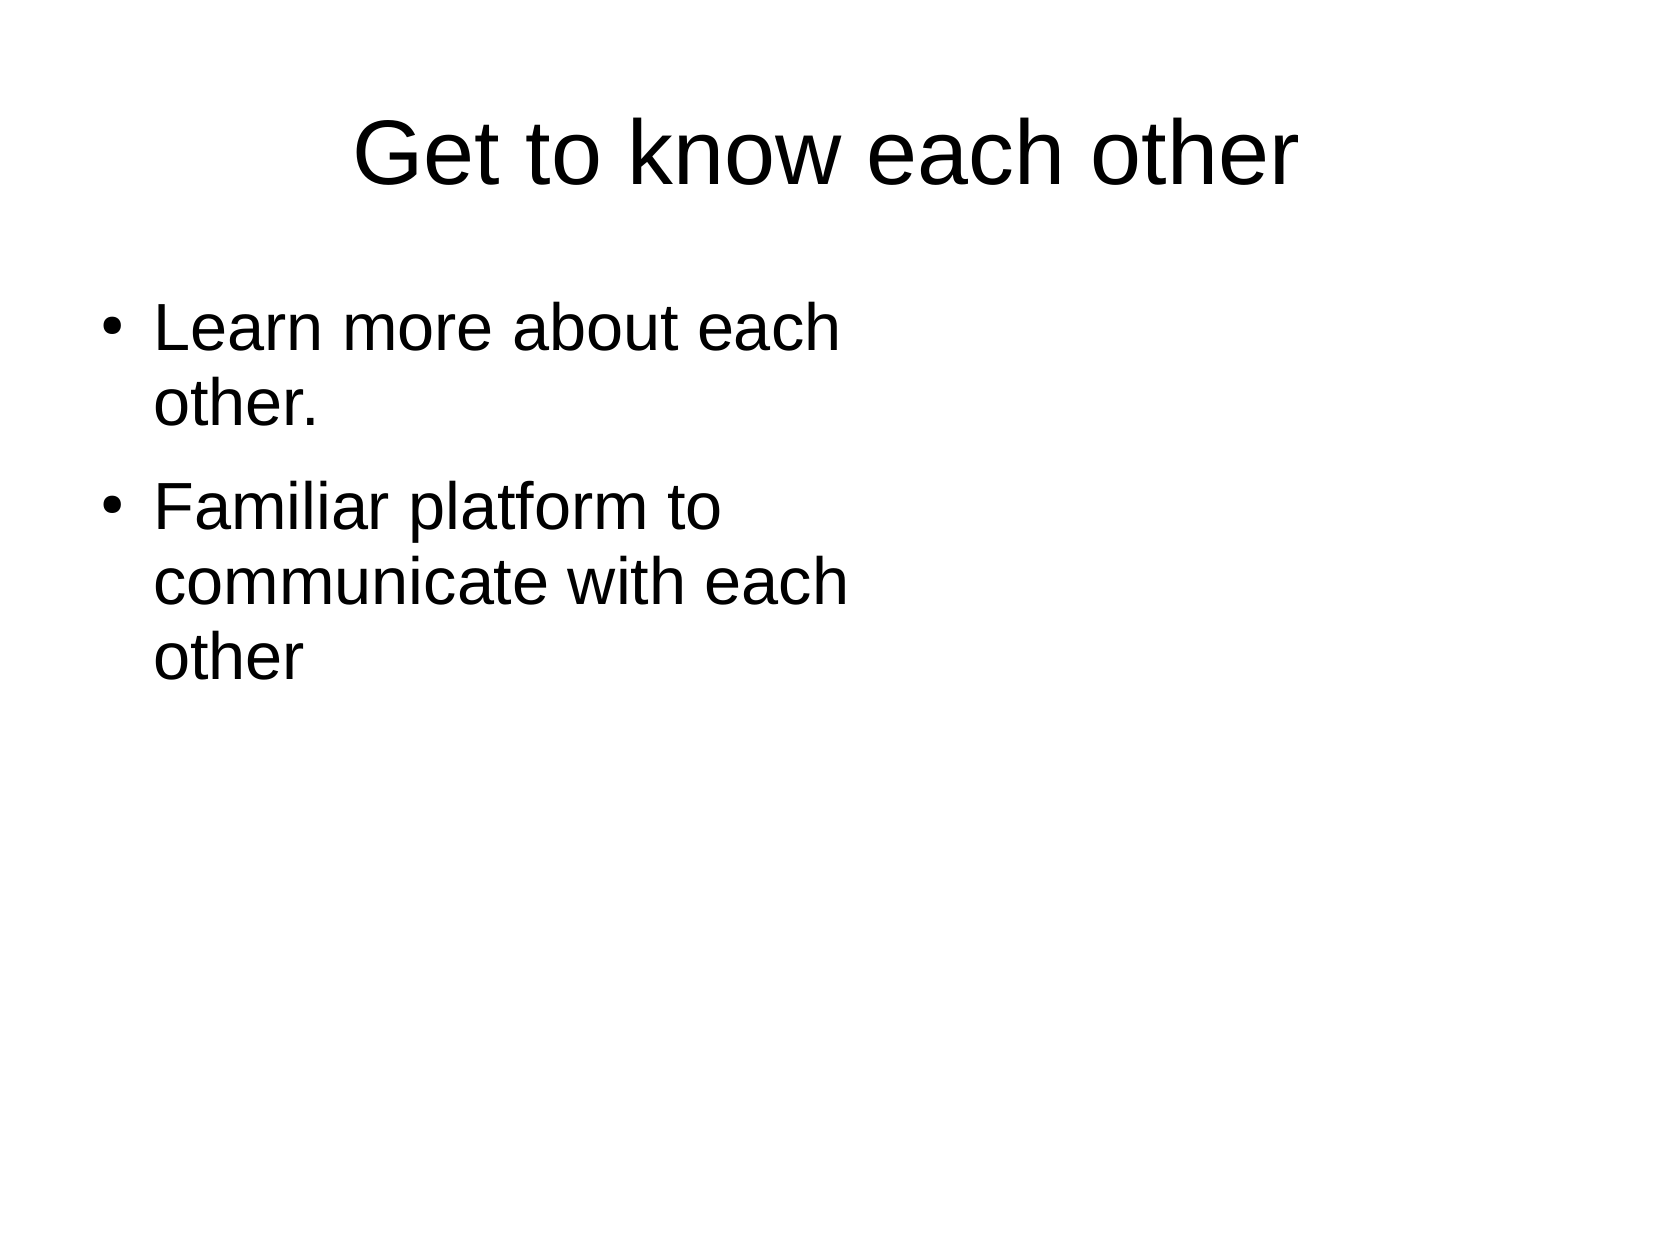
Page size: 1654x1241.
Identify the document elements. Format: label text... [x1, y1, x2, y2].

list Learn more about each other. Familiar platform to communicate with each other [82, 290, 851, 1109]
title Get to know each other [82, 49, 1571, 257]
